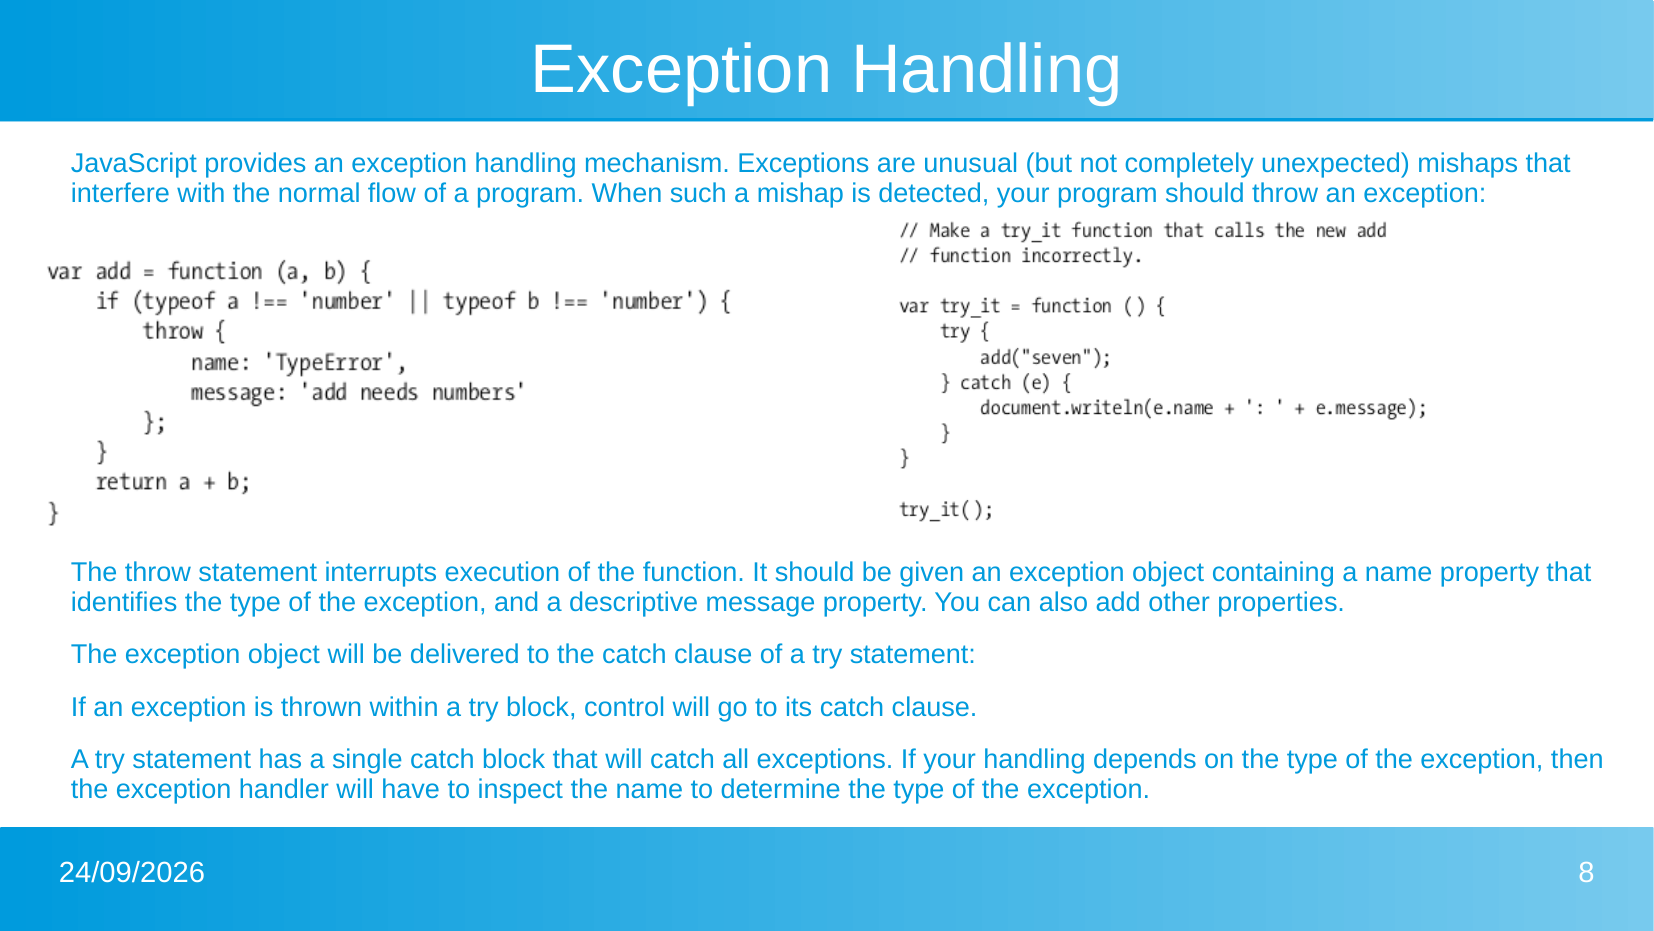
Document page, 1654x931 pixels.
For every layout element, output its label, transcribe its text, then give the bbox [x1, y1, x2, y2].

title Exception Handling [59, 29, 1595, 108]
picture [35, 251, 739, 532]
list JavaScript provides an exception handling mechanism. Exceptions are unusual (but not completely unexpected) mishaps that interfere with the normal flow of a program. When such a mishap is detected, your program should throw an exception: The throw statement interrupts execution of the function. It should be given an exception object containing a name property that identifies the type of the exception, and a descriptive message property. You can also add other properties. The exception object will be delivered to the catch clause of a try statement: If an exception is thrown within a try block, control will go to its catch clause. A try statement has a single catch block that will catch all exceptions. If your handling depends on the type of the exception, then the exception handler will have to inspect the name to determine the type of the exception. [0, 147, 1625, 739]
picture [885, 212, 1431, 532]
